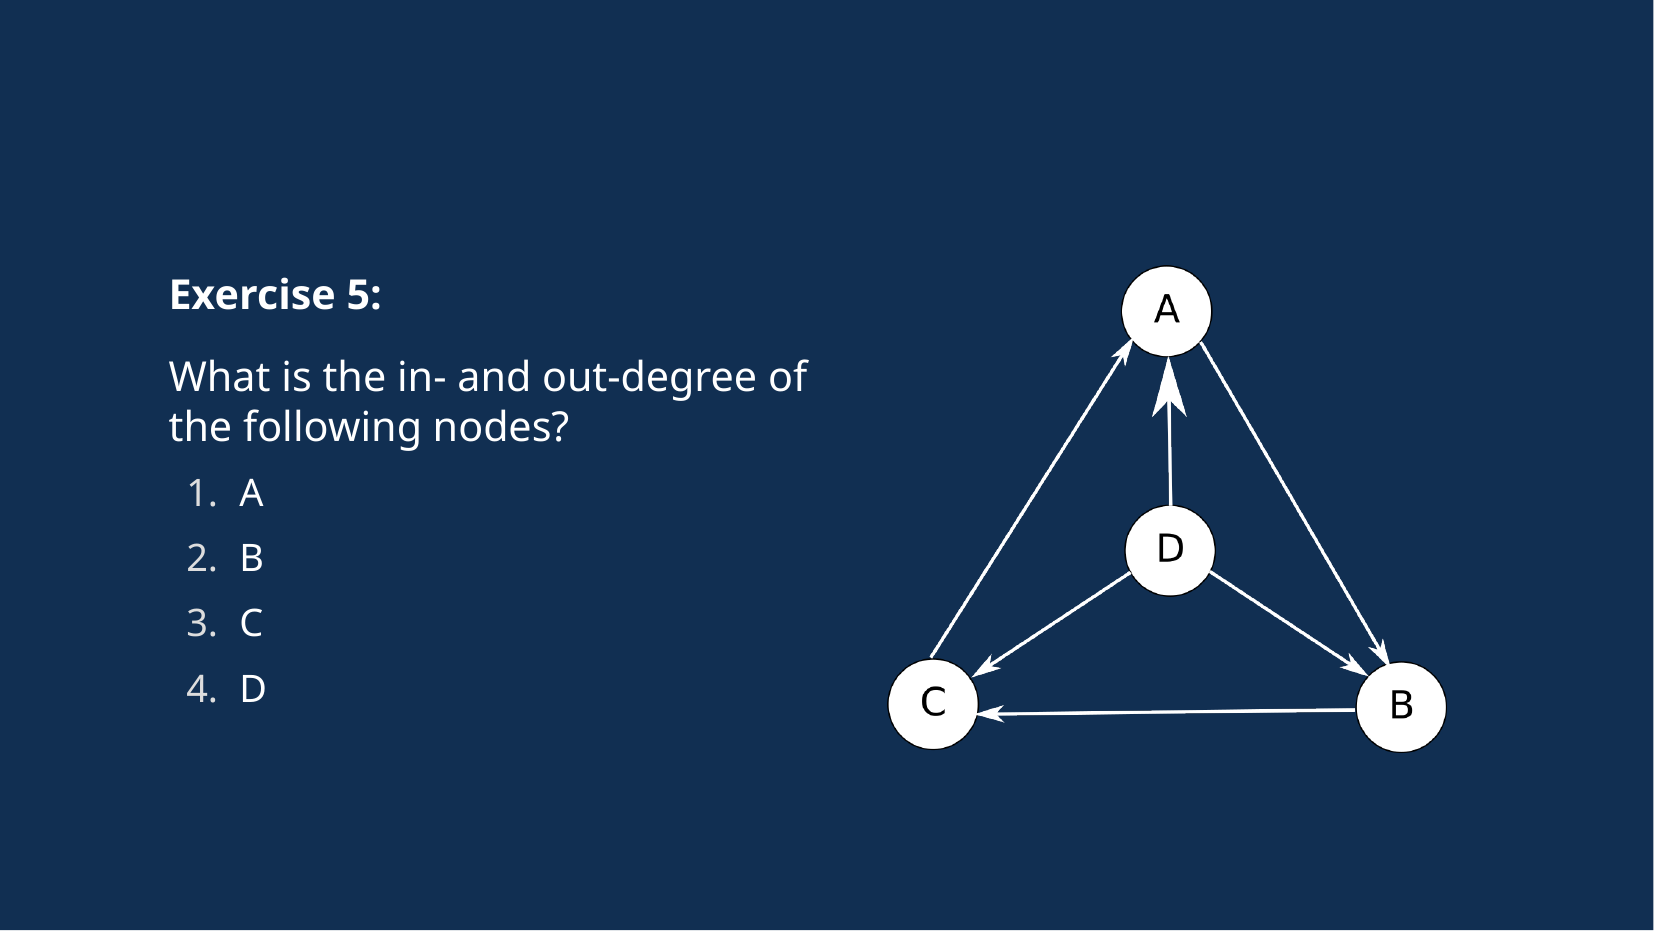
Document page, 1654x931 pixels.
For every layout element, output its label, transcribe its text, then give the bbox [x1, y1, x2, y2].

list Exercise 5: What is the in- and out-degree of the following nodes? A B C D [97, 268, 813, 806]
picture [887, 265, 1447, 753]
